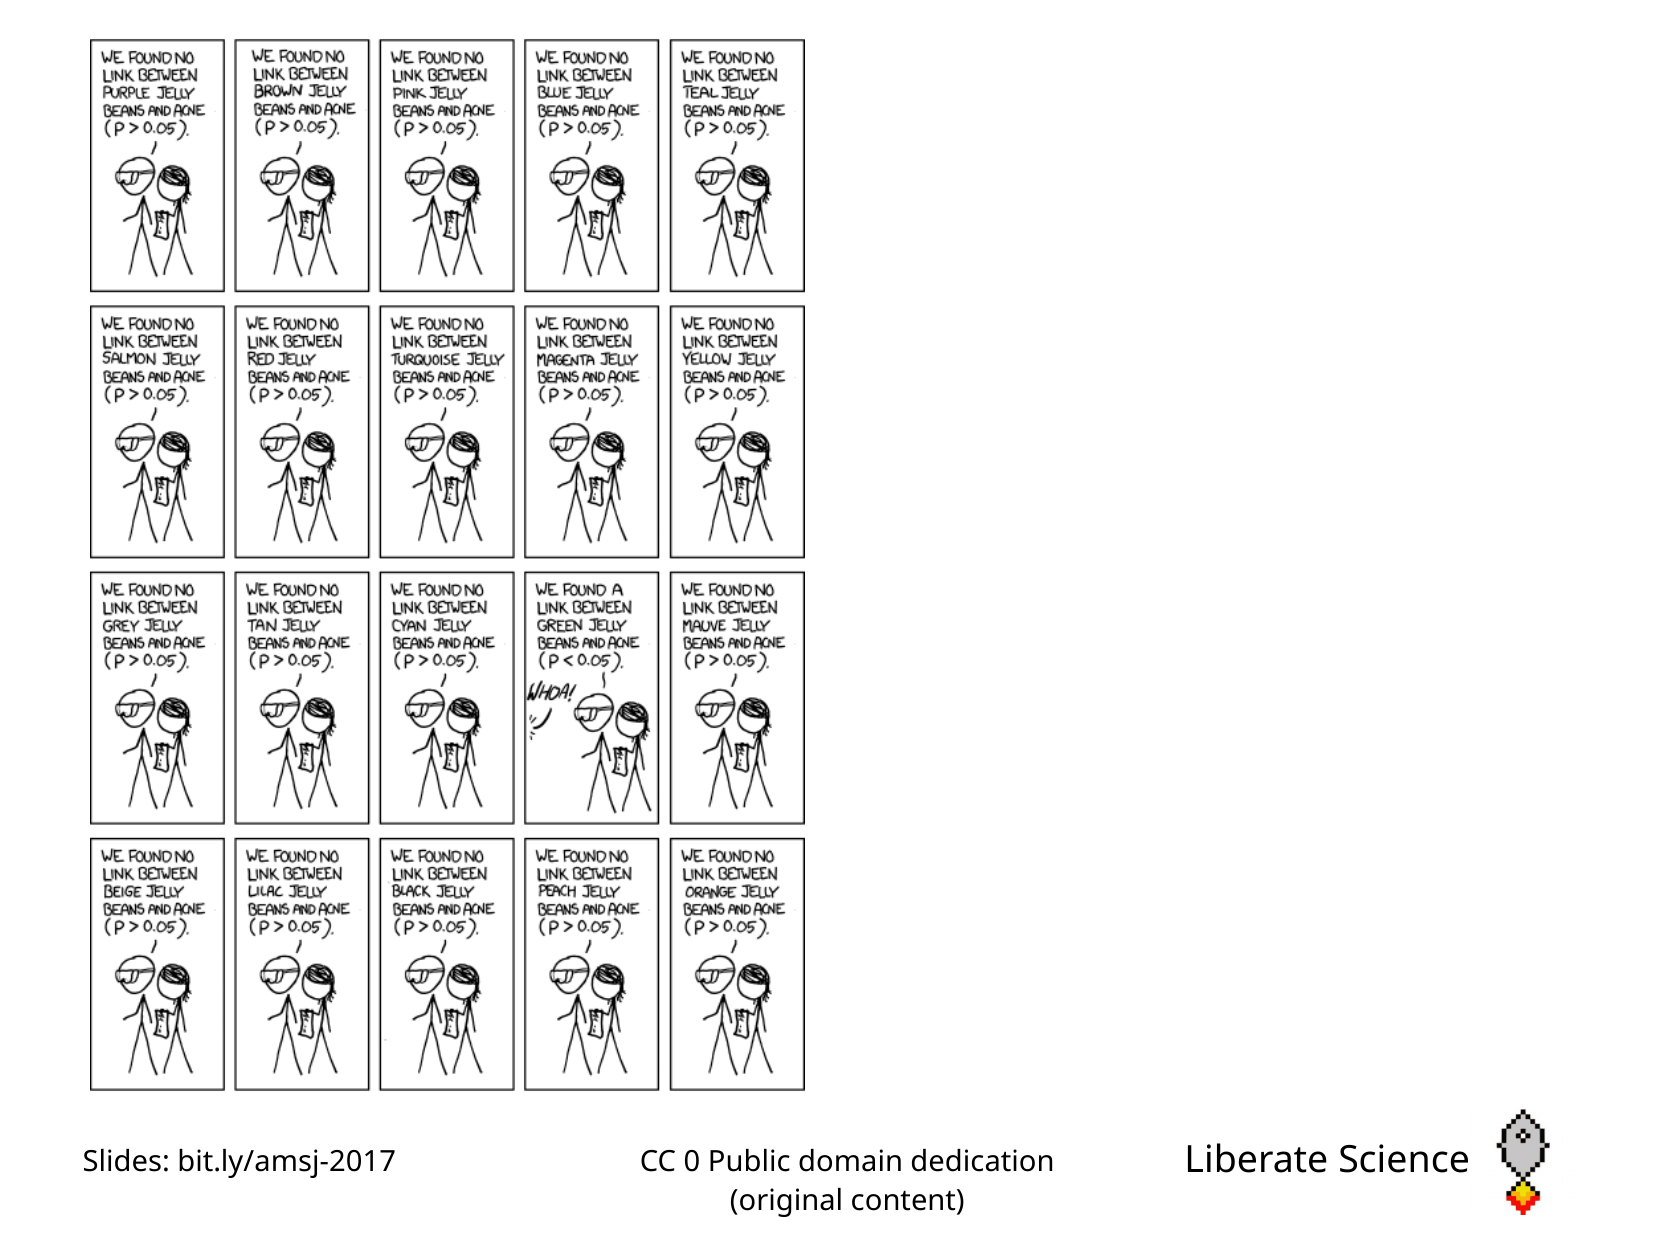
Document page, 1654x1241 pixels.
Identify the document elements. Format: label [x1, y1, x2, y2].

picture [90, 34, 805, 1096]
picture [1470, 1109, 1576, 1215]
